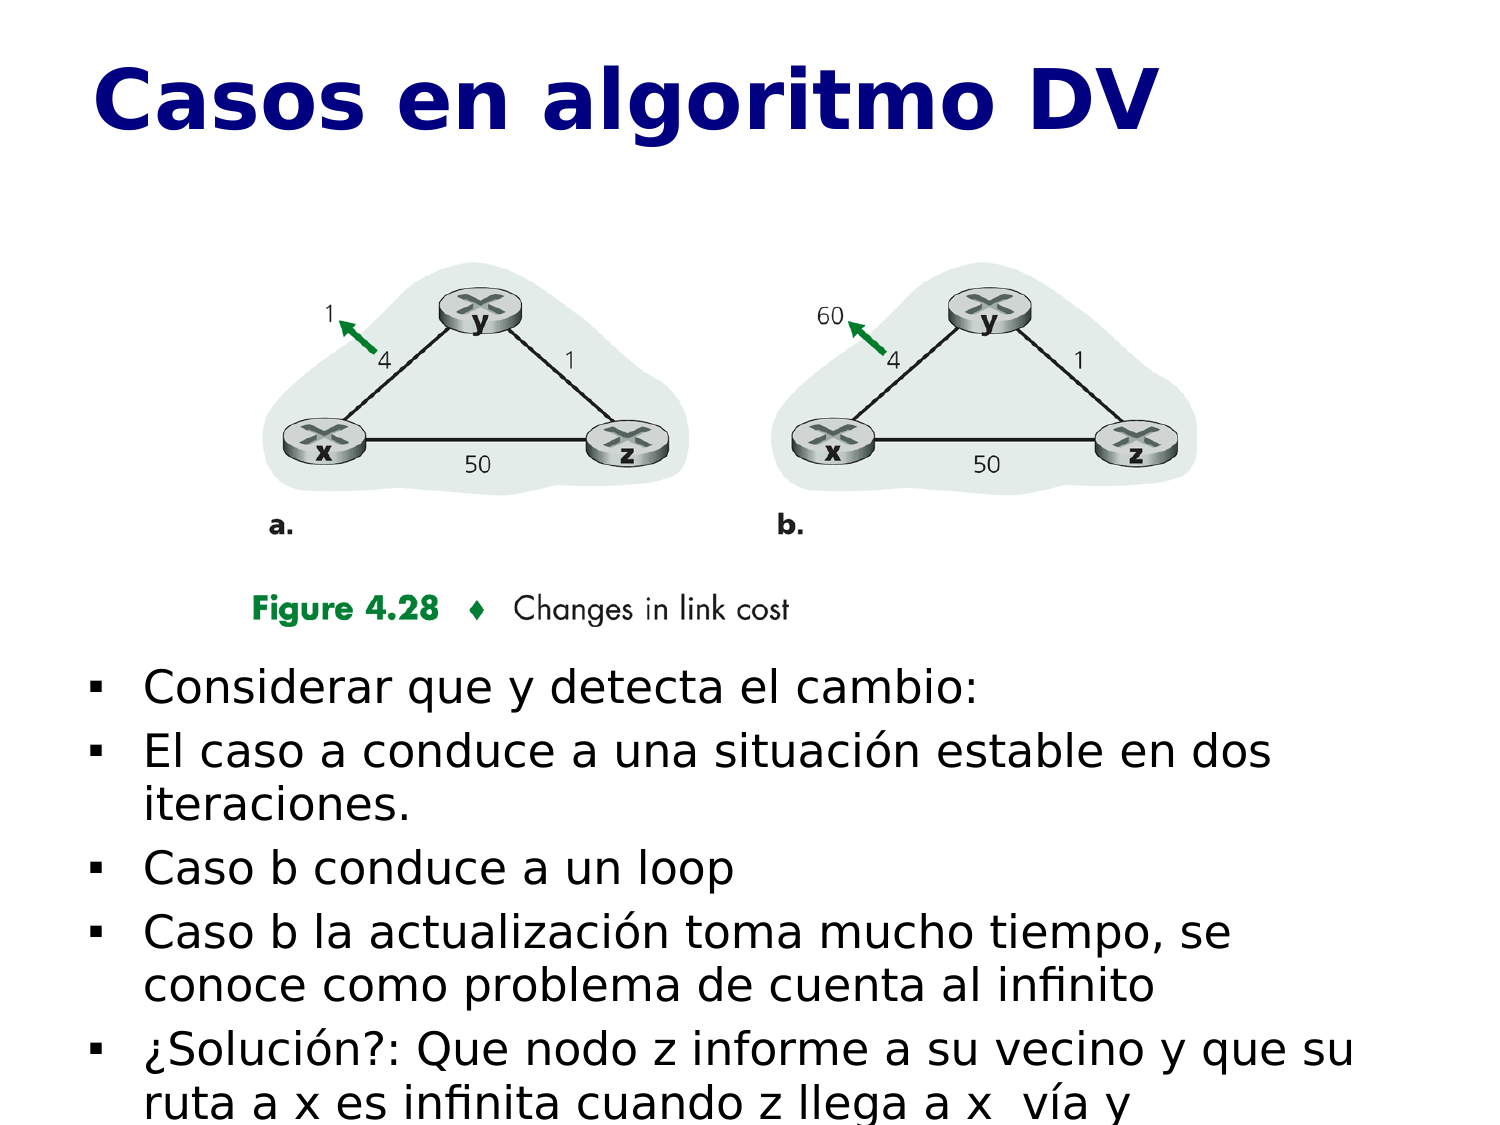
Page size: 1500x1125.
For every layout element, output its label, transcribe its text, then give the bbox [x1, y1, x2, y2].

picture [253, 262, 1197, 627]
list Considerar que y detecta el cambio: El caso a conduce a una situación estable en dos iteraciones. Caso b conduce a un loop Caso b la actualización toma mucho tiempo, se conoce como problema de cuenta al infinito ¿Solución?: Que nodo z informe a su vecino y que su ruta a x es infinita cuando z llega a x vía y El problema sigue cuando el loop involucra más de dos nodos [87, 660, 1363, 1125]
title Casos en algoritmo DV [46, 1, 1500, 204]
